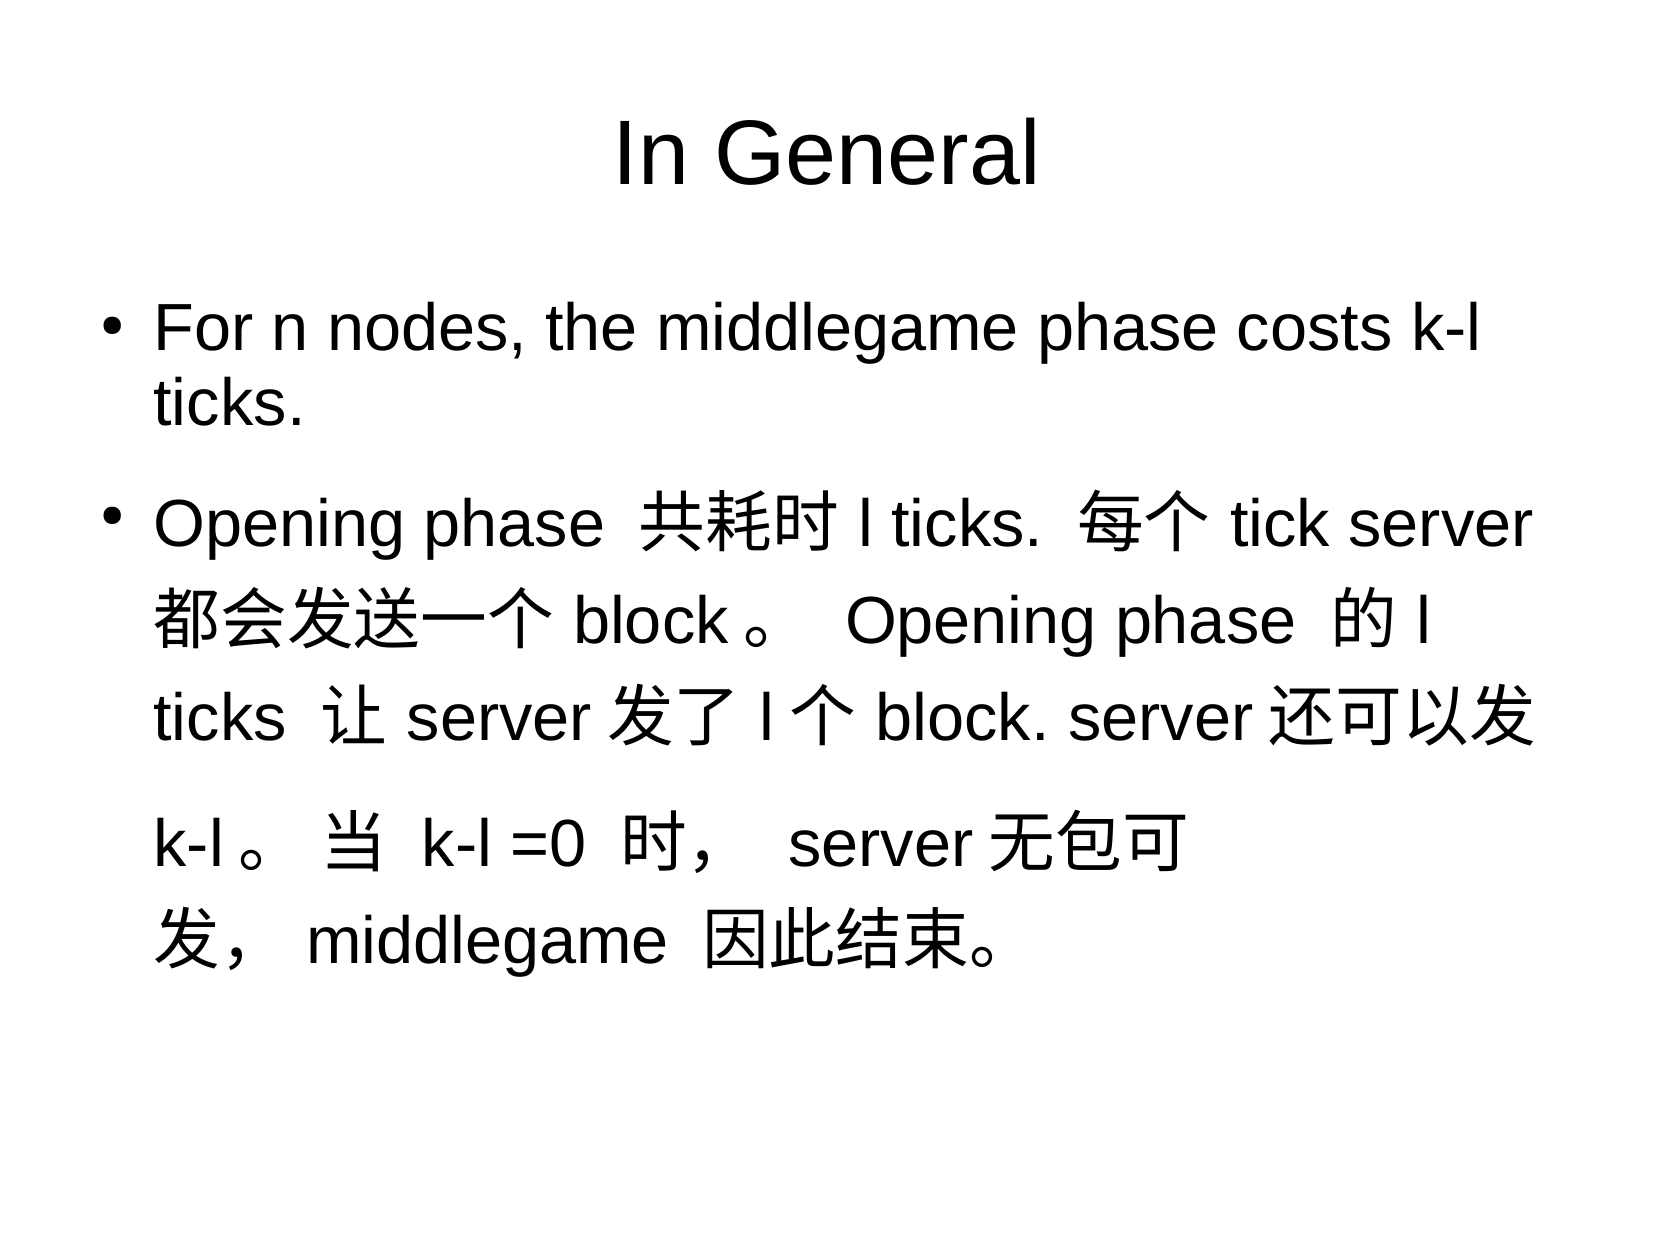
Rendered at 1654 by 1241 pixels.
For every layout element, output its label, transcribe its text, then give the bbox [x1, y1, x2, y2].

list For n nodes, the middlegame phase costs k-l ticks. Opening phase 共耗时l ticks. 每个tick server都会发送一个block。 Opening phase 的l ticks 让server发了l个block. server还可以发 k-l。 当 k-l =0 时， server无包可发，middlegame 因此结束。 [82, 290, 1571, 1010]
title In General [82, 49, 1571, 257]
